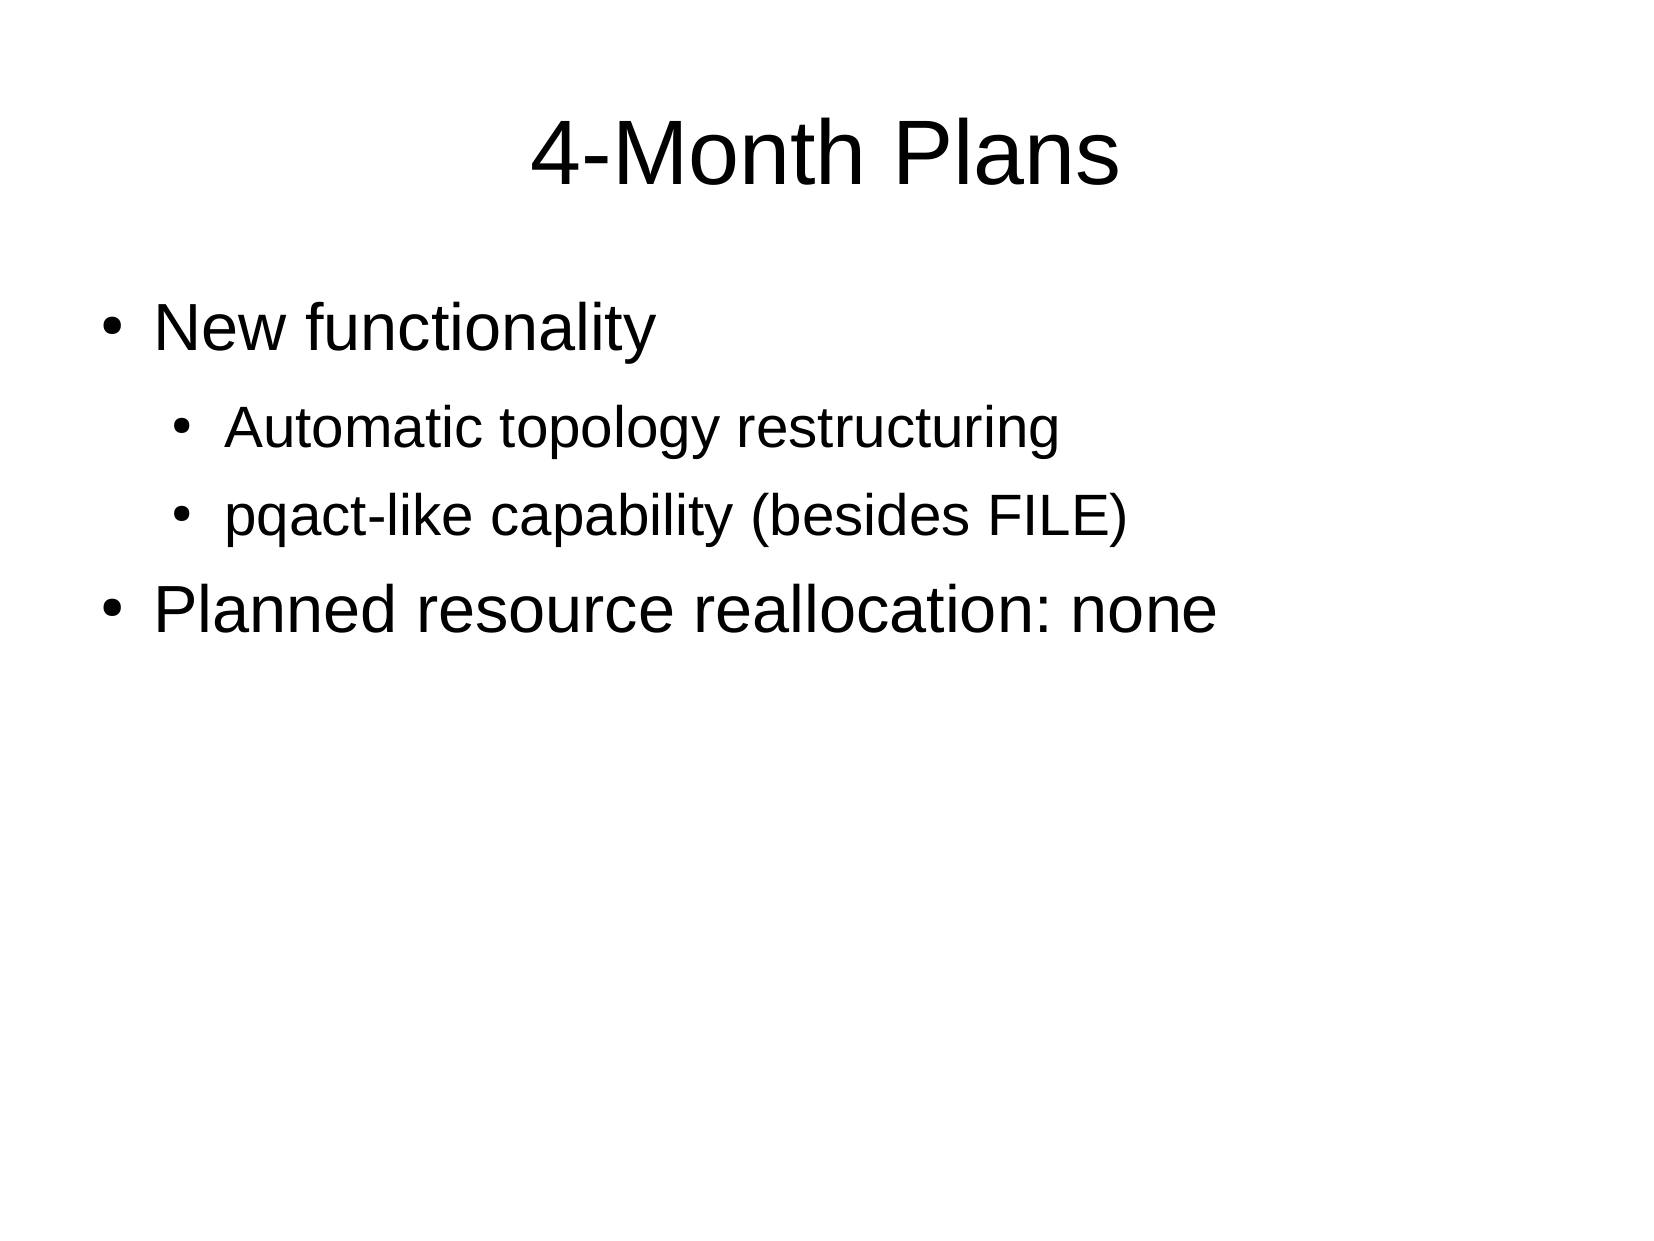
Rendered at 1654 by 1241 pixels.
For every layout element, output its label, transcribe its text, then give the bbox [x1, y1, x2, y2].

title 4-Month Plans [82, 56, 1571, 250]
list New functionality Automatic topology restructuring pqact-like capability (besides FILE) Planned resource reallocation: none [82, 290, 1571, 1094]
